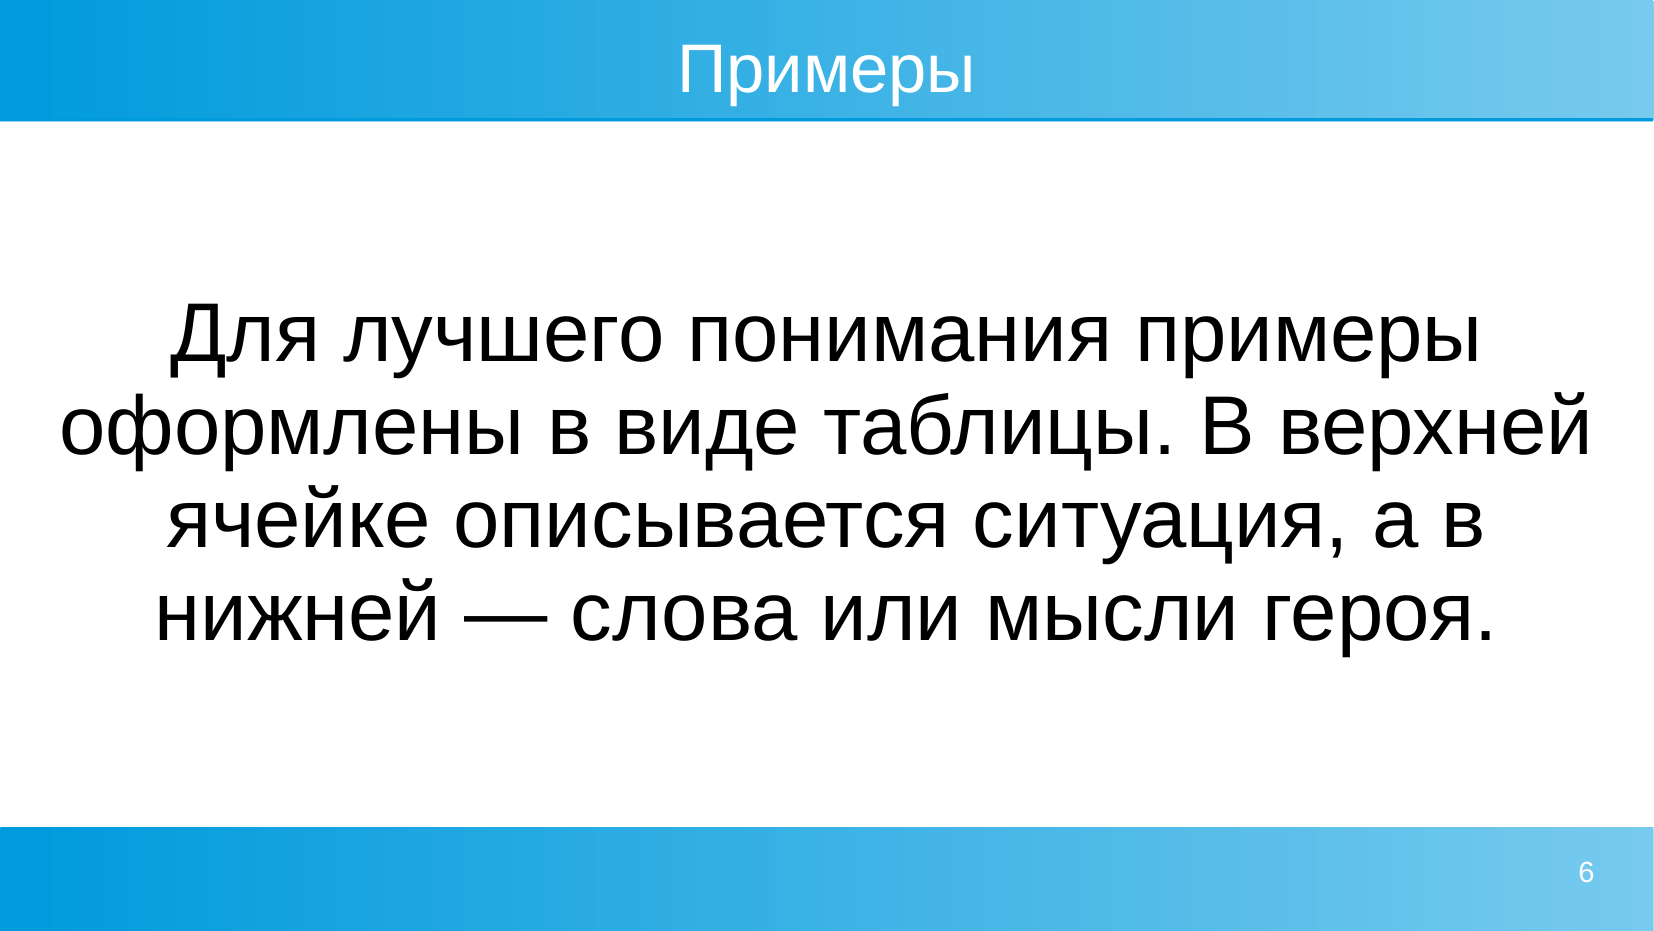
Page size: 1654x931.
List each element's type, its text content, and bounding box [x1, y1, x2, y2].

title Примеры [59, 29, 1595, 108]
text_box Для лучшего понимания примеры оформлены в виде таблицы. В верхней ячейке описывается ситуация, а в нижней — слова или мысли героя. [59, 177, 1595, 768]
